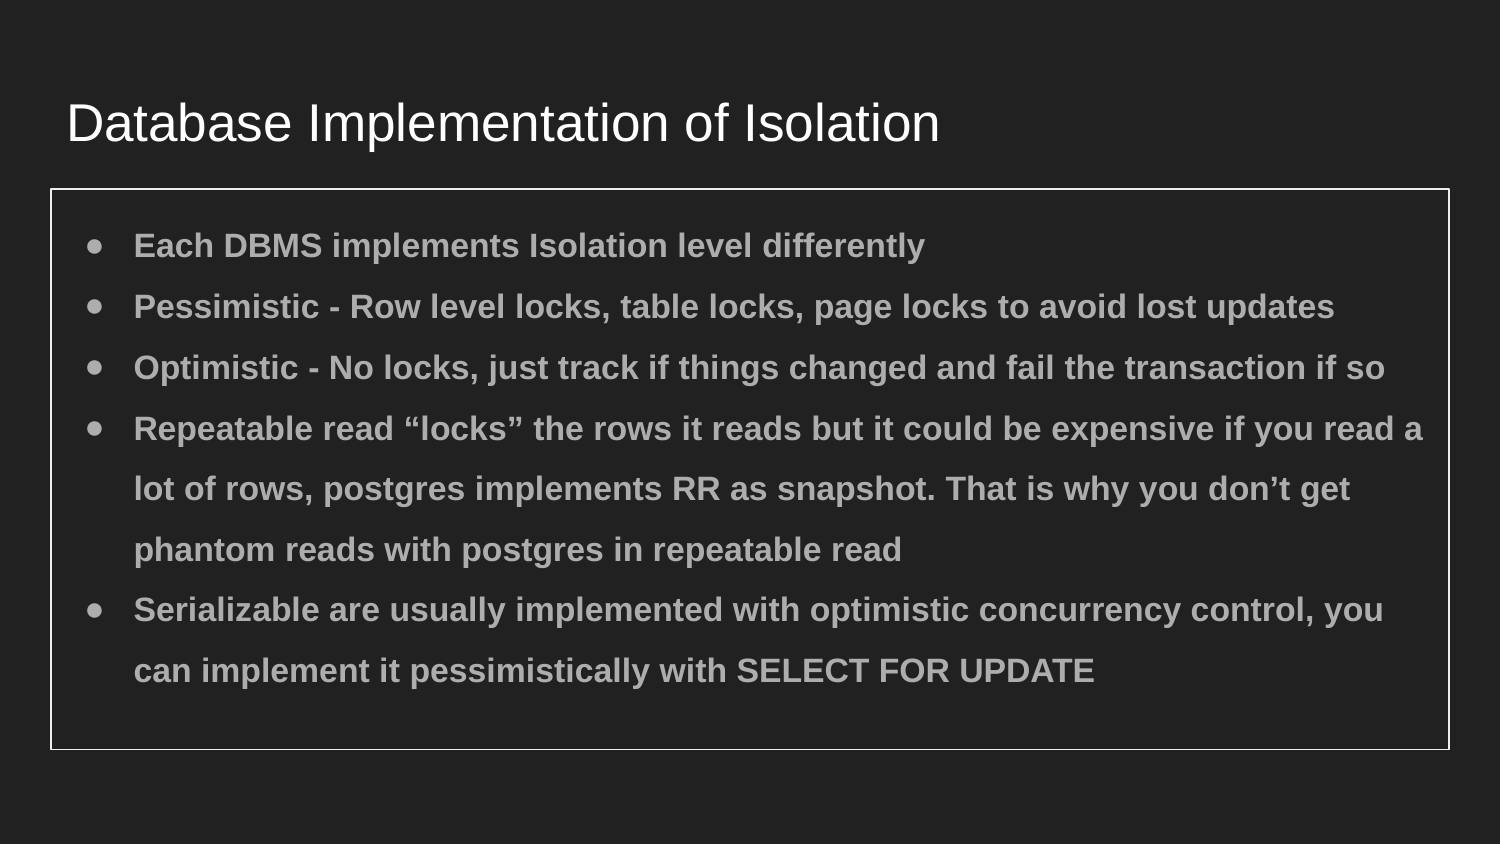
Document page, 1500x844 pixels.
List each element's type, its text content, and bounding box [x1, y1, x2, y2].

title Database Implementation of Isolation [51, 72, 1449, 167]
list Each DBMS implements Isolation level differently Pessimistic - Row level locks, table locks, page locks to avoid lost updates Optimistic - No locks, just track if things changed and fail the transaction if so Repeatable read “locks” the rows it reads but it could be expensive if you read a lot of rows, postgres implements RR as snapshot. That is why you don’t get phantom reads with postgres in repeatable read Serializable are usually implemented with optimistic concurrency control, you can implement it pessimistically with SELECT FOR UPDATE [51, 189, 1449, 750]
